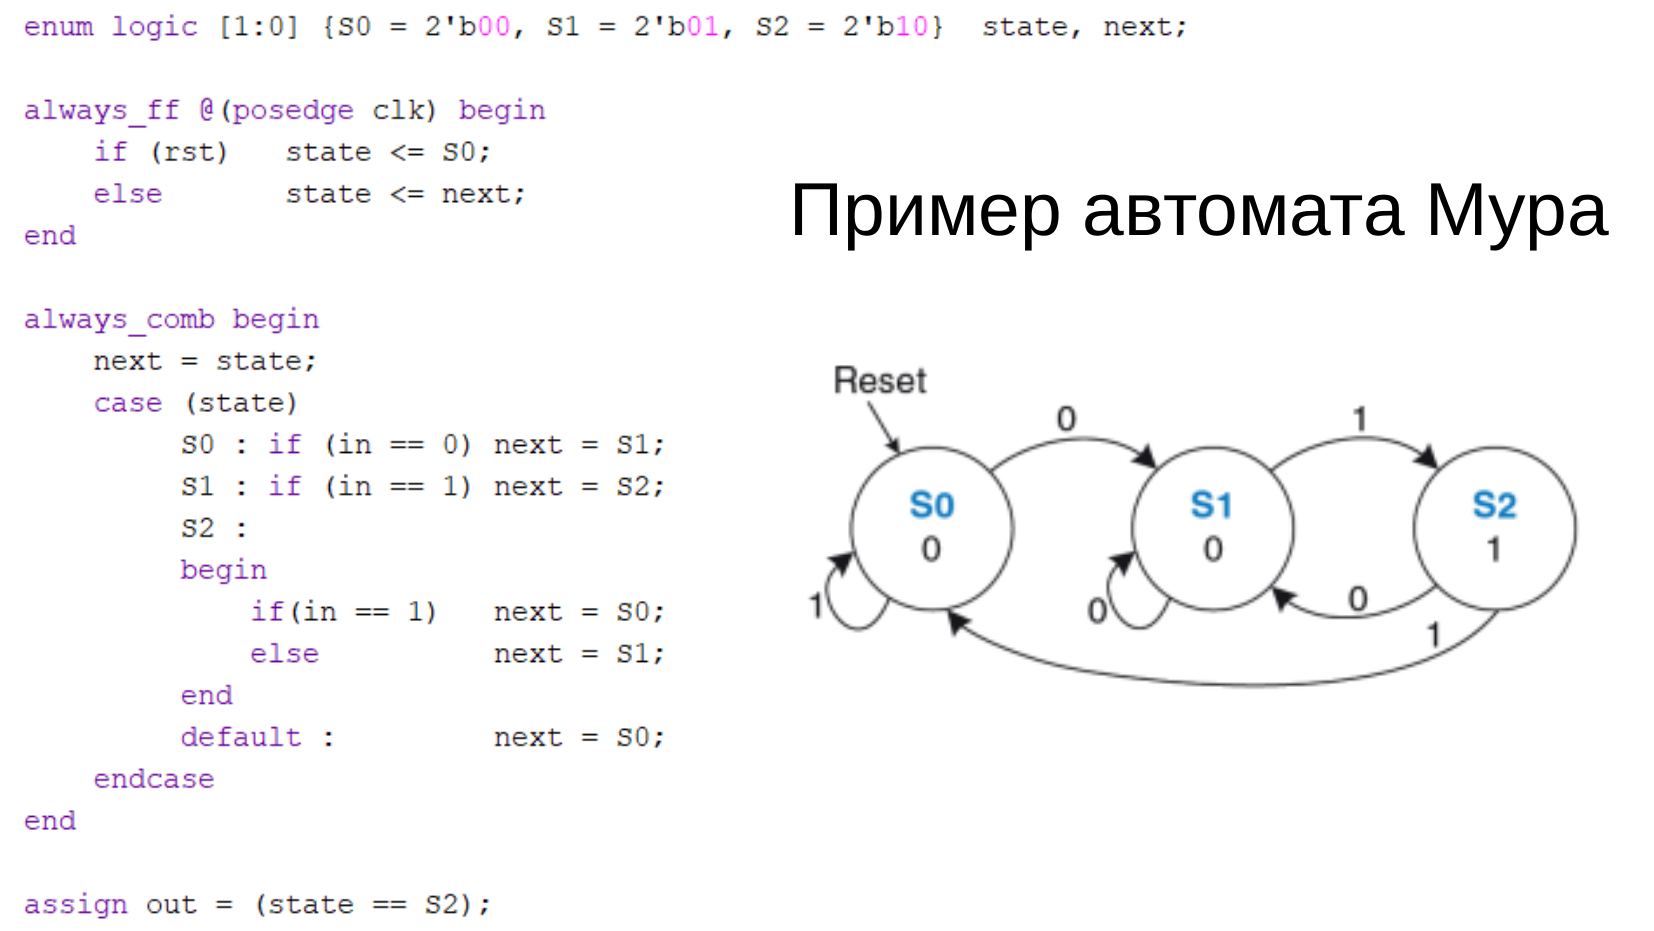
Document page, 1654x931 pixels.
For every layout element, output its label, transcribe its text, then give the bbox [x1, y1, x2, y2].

title Пример автомата Мура [770, 119, 1629, 300]
picture [19, 13, 1623, 924]
